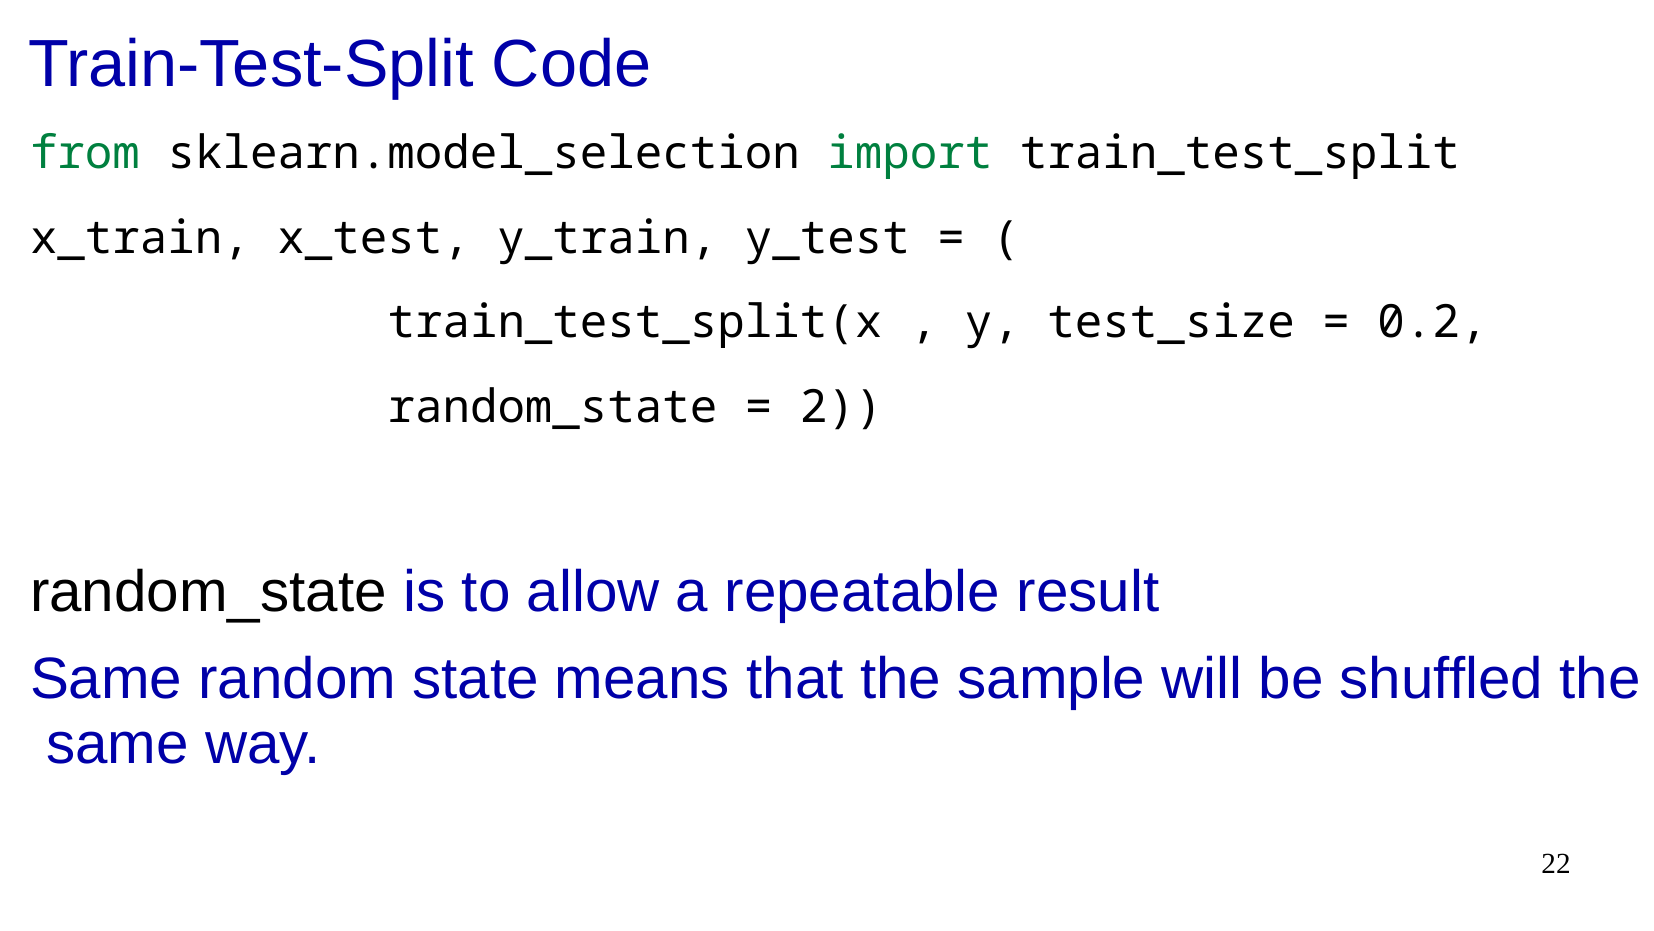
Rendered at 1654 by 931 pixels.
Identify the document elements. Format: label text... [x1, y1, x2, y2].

list from sklearn.model_selection import train_test_split x_train, x_test, y_train, y_test = ( train_test_split(x , y, test_size = 0.2, random_state = 2)) random_state is to allow a repeatable result Same random state means that the sample will be shuffled the same way. [30, 120, 1645, 916]
title Train-Test-Split Code [28, 21, 1626, 106]
